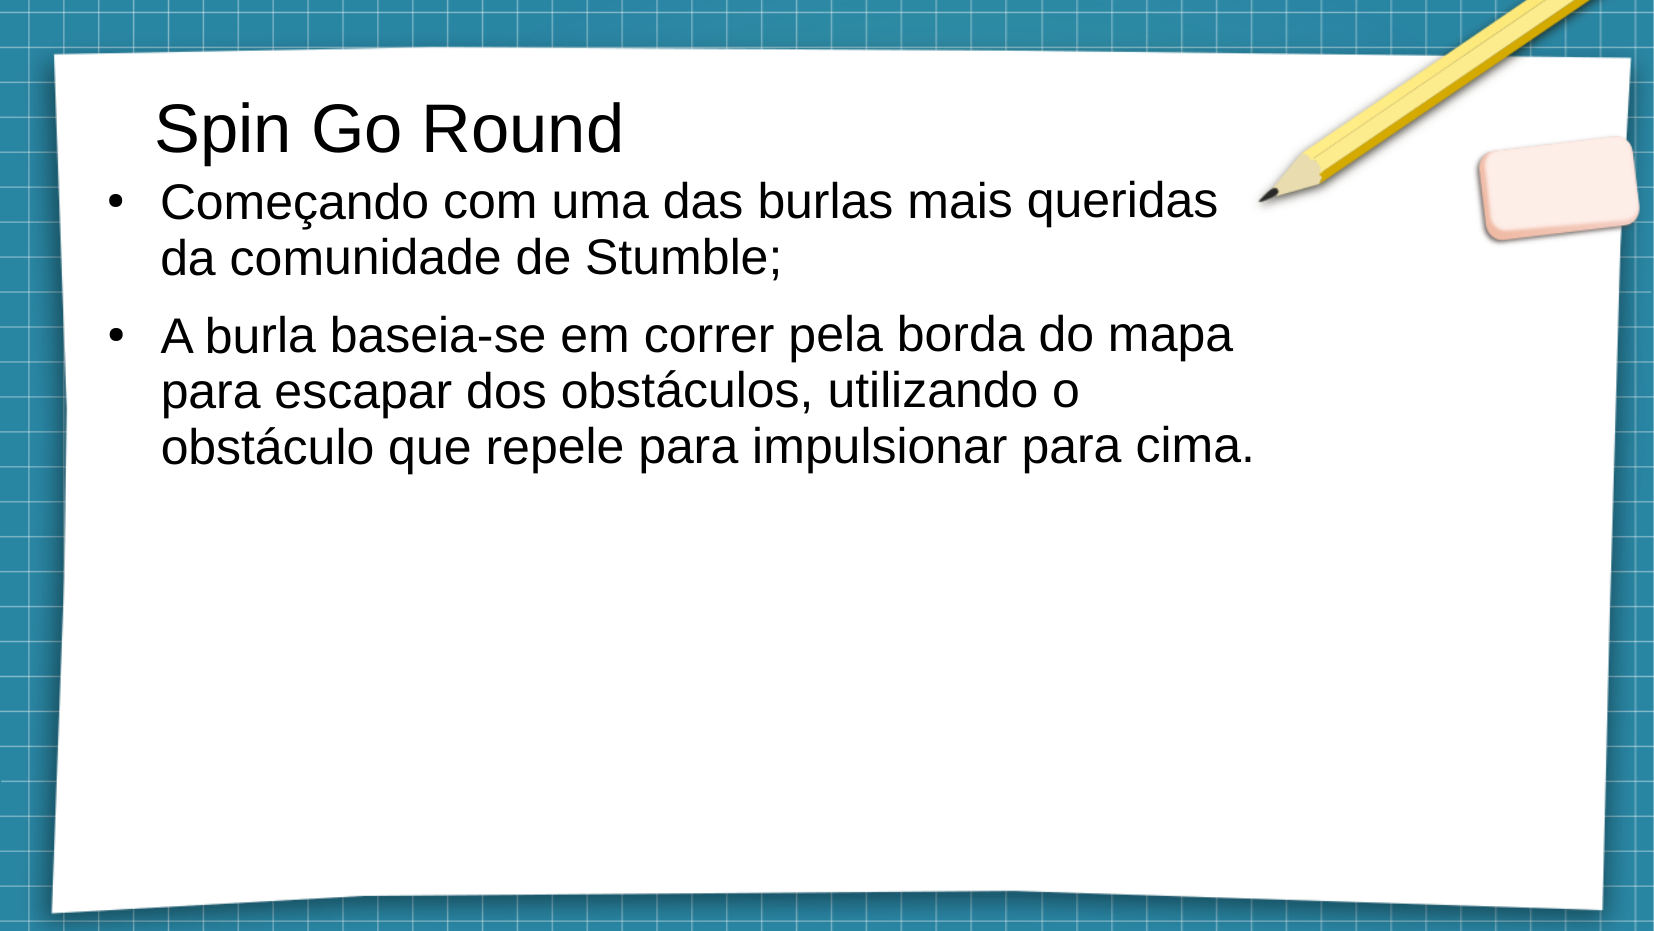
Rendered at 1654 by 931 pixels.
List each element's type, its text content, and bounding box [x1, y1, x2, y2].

title Spin Go Round [0, 51, 1134, 207]
list Começando com uma das burlas mais queridas da comunidade de Stumble; A burla baseia-se em correr pela borda do mapa para escapar dos obstáculos, utilizando o obstáculo que repele para impulsionar para cima. [89, 170, 1271, 534]
picture [0, 0, 1654, 931]
